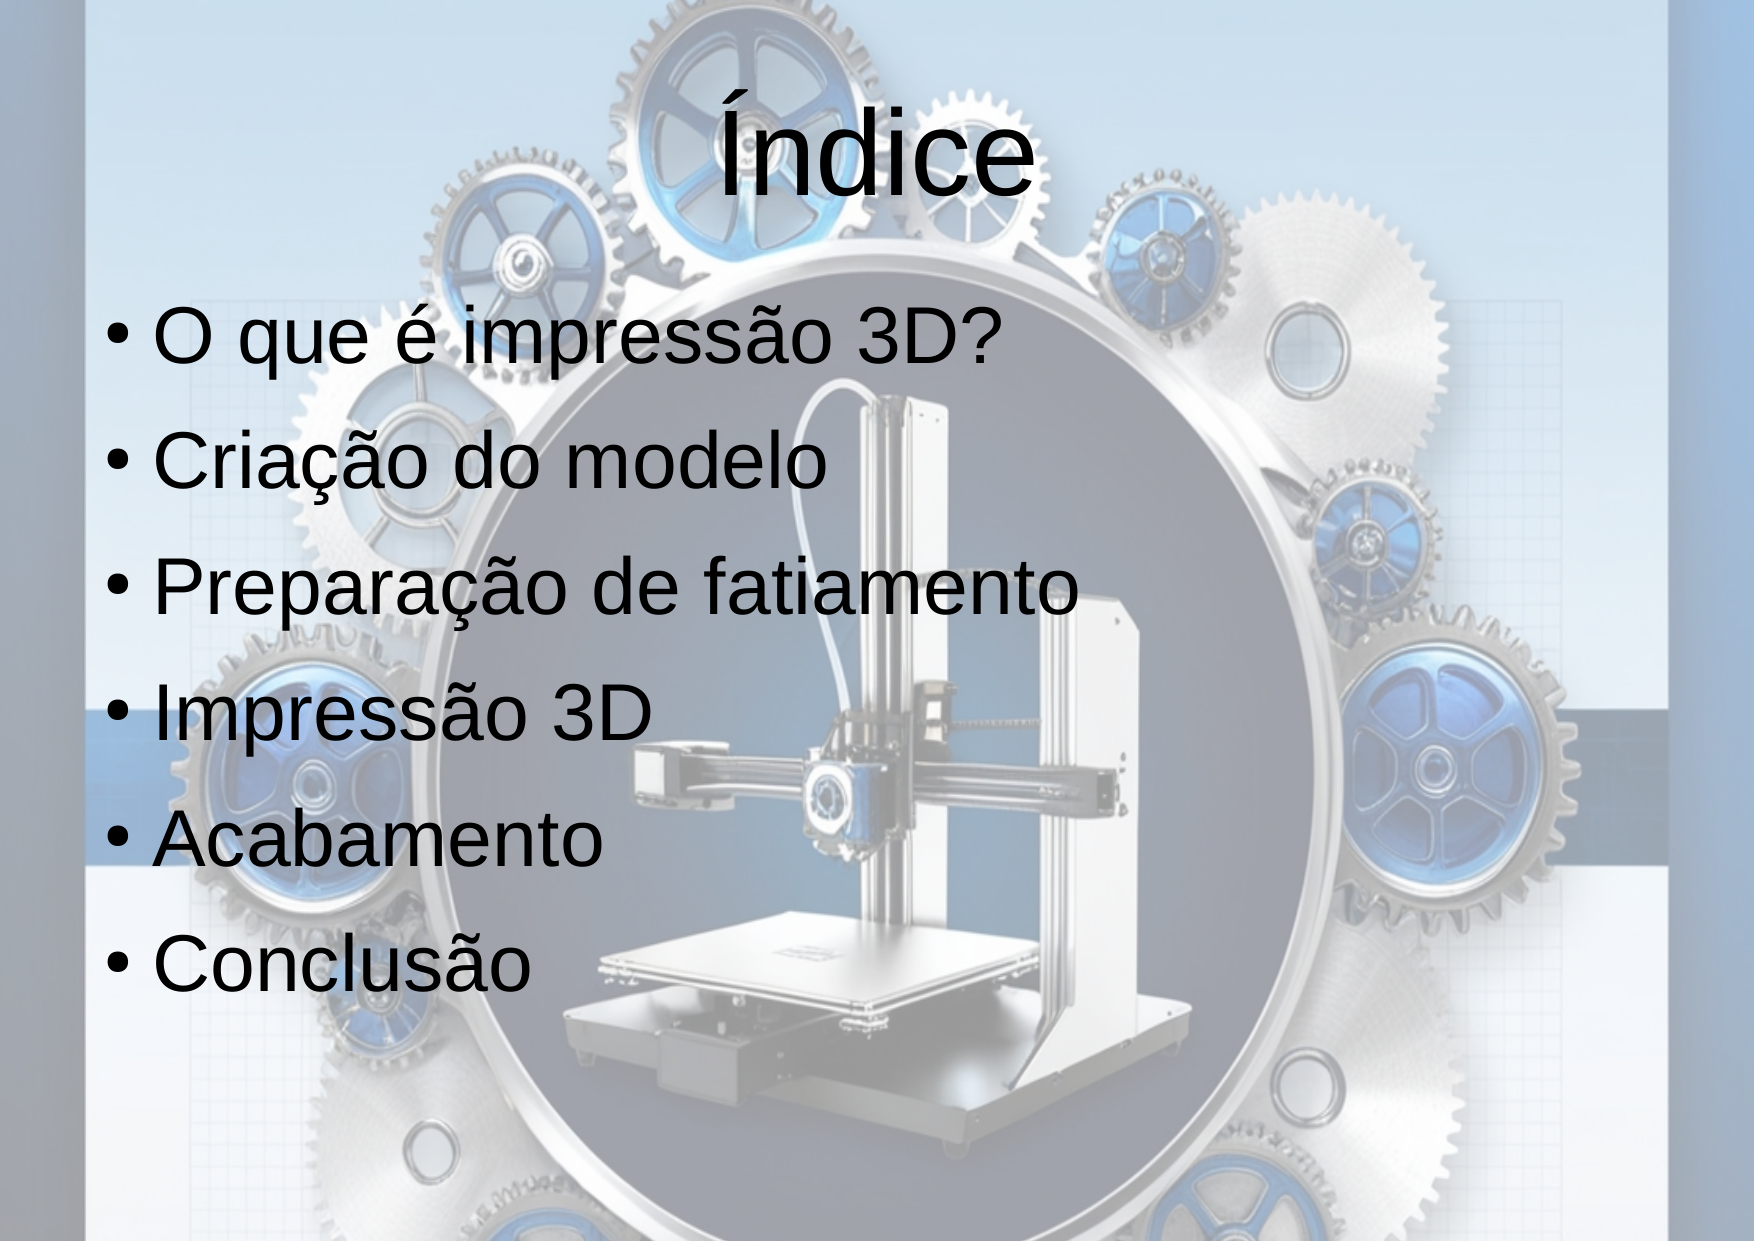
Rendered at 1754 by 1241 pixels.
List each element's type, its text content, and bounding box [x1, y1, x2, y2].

picture [0, 0, 1754, 1241]
title Índice [87, 49, 1667, 257]
list O que é impressão 3D? Criação do modelo Preparação de fatiamento Impressão 3D Acabamento Conclusão [87, 290, 1667, 1010]
